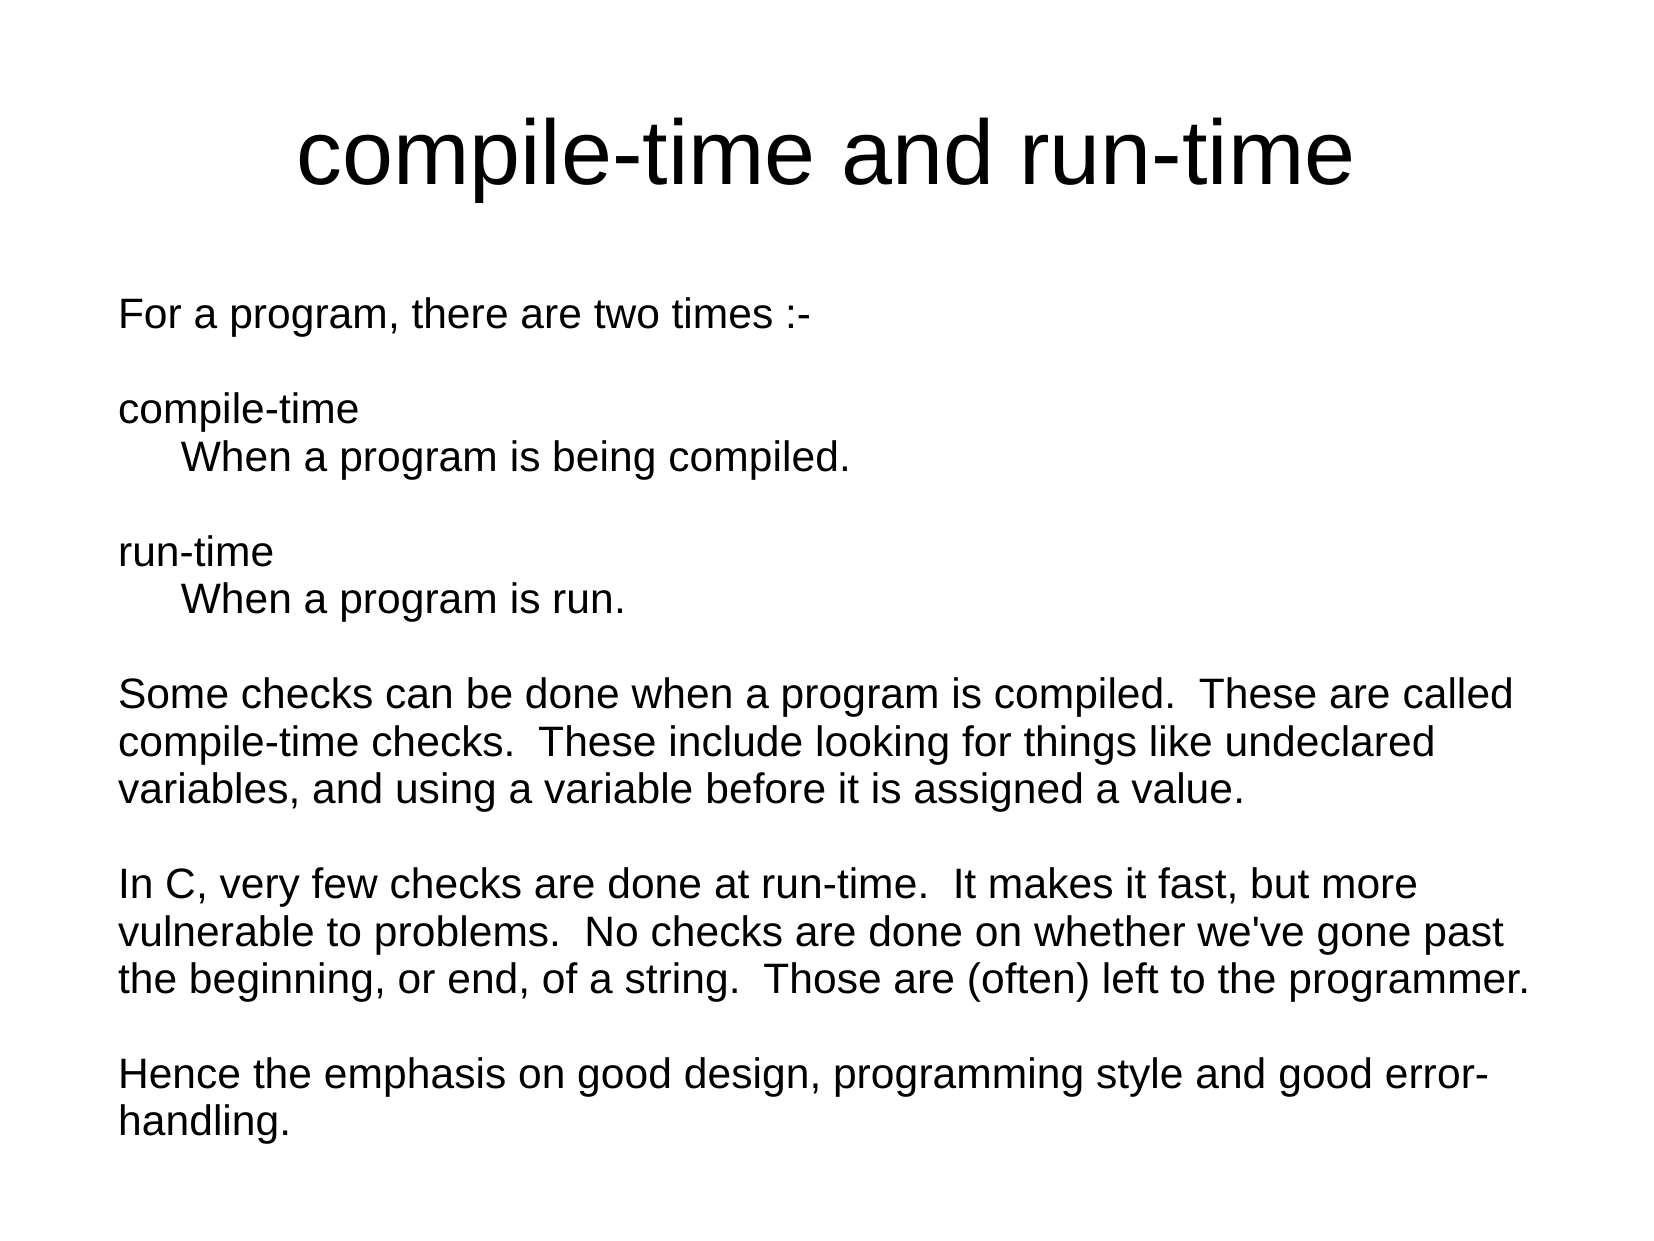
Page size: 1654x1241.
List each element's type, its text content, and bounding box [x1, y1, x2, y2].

title compile-time and run-time [82, 49, 1571, 257]
subtitle For a program, there are two times :- compile-time When a program is being compiled. run-time When a program is run. Some checks can be done when a program is compiled. These are called compile-time checks. These include looking for things like undeclared variables, and using a variable before it is assigned a value. In C, very few checks are done at run-time. It makes it fast, but more vulnerable to problems. No checks are done on whether we've gone past the beginning, or end, of a string. Those are (often) left to the programmer. Hence the emphasis on good design, programming style and good error-handling. [118, 290, 1538, 1158]
